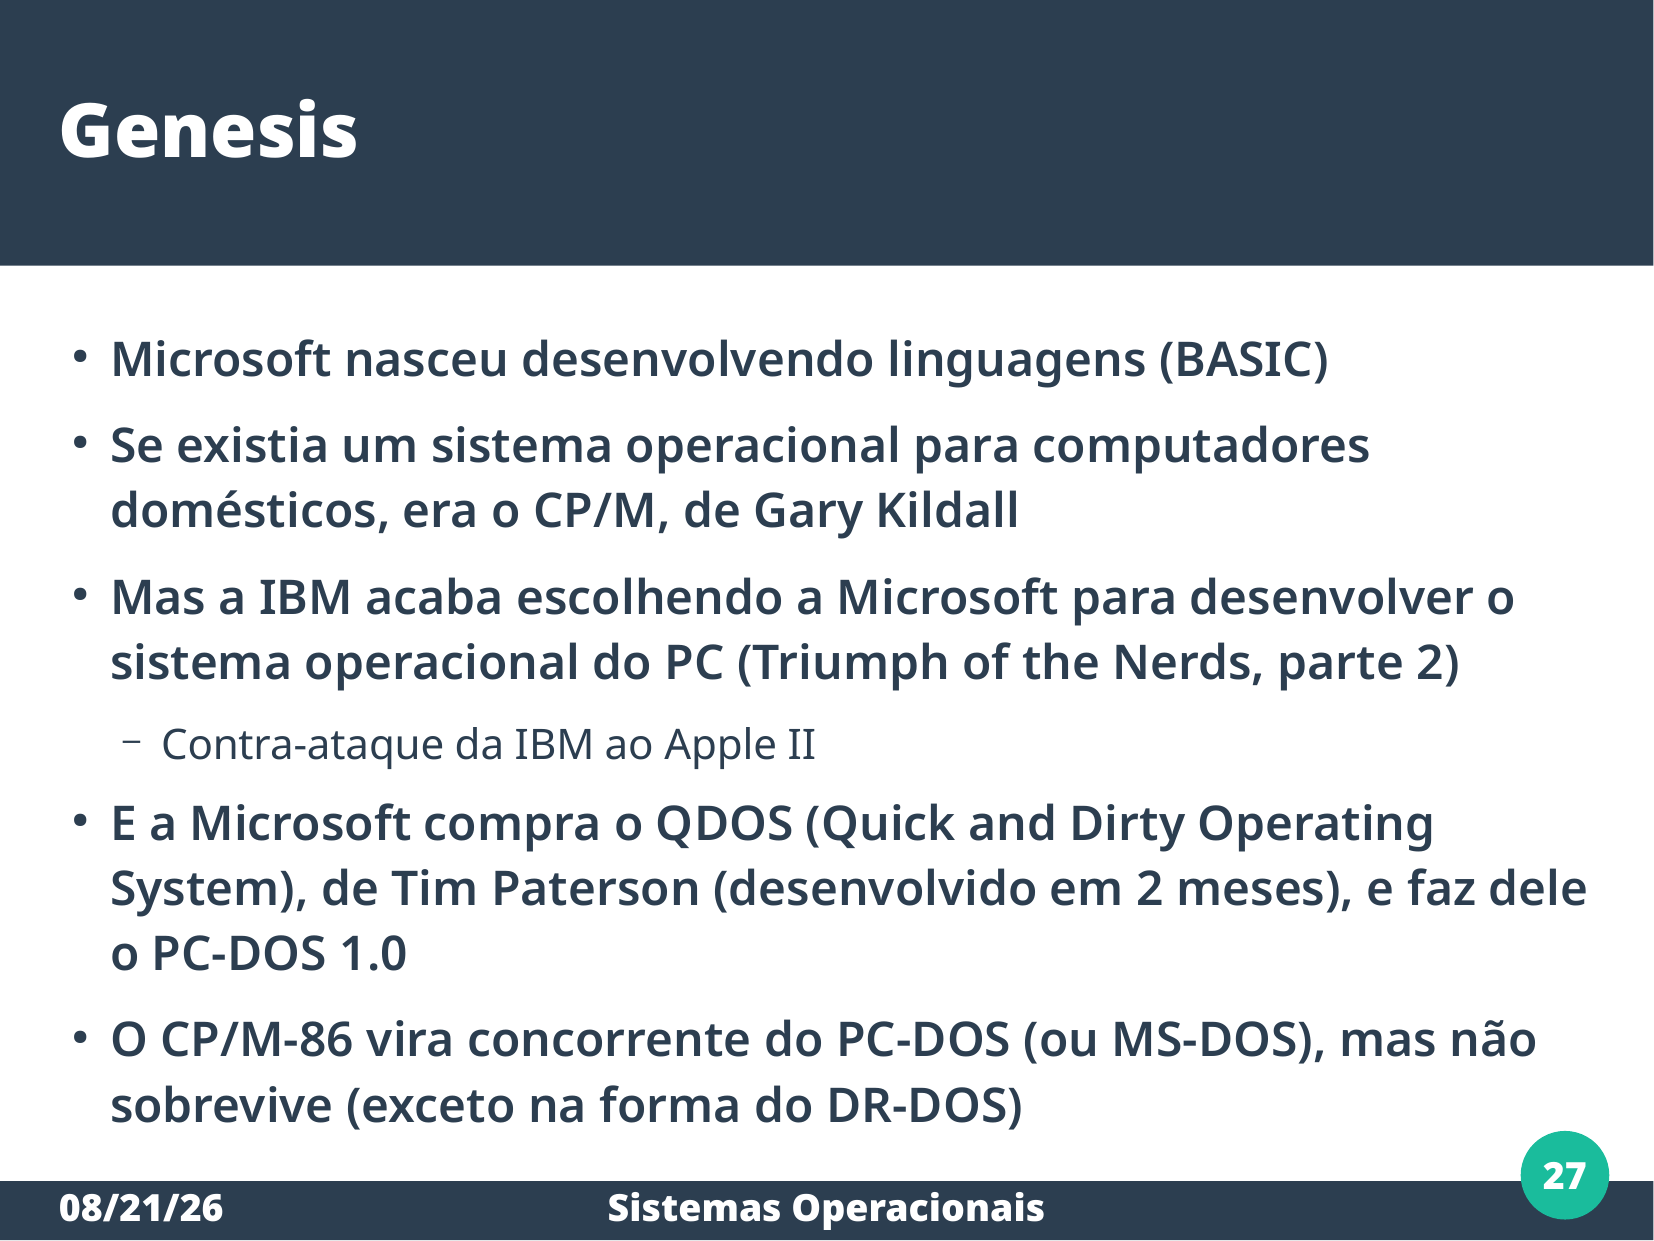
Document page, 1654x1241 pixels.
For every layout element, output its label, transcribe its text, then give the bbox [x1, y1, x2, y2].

title Genesis [59, 49, 1595, 207]
list Microsoft nasceu desenvolvendo linguagens (BASIC) Se existia um sistema operacional para computadores domésticos, era o CP/M, de Gary Kildall Mas a IBM acaba escolhendo a Microsoft para desenvolver o sistema operacional do PC (Triumph of the Nerds, parte 2) Contra-ataque da IBM ao Apple II E a Microsoft compra o QDOS (Quick and Dirty Operating System), de Tim Paterson (desenvolvido em 2 meses), e faz dele o PC-DOS 1.0 O CP/M-86 vira concorrente do PC-DOS (ou MS-DOS), mas não sobrevive (exceto na forma do DR-DOS) [59, 324, 1595, 1152]
